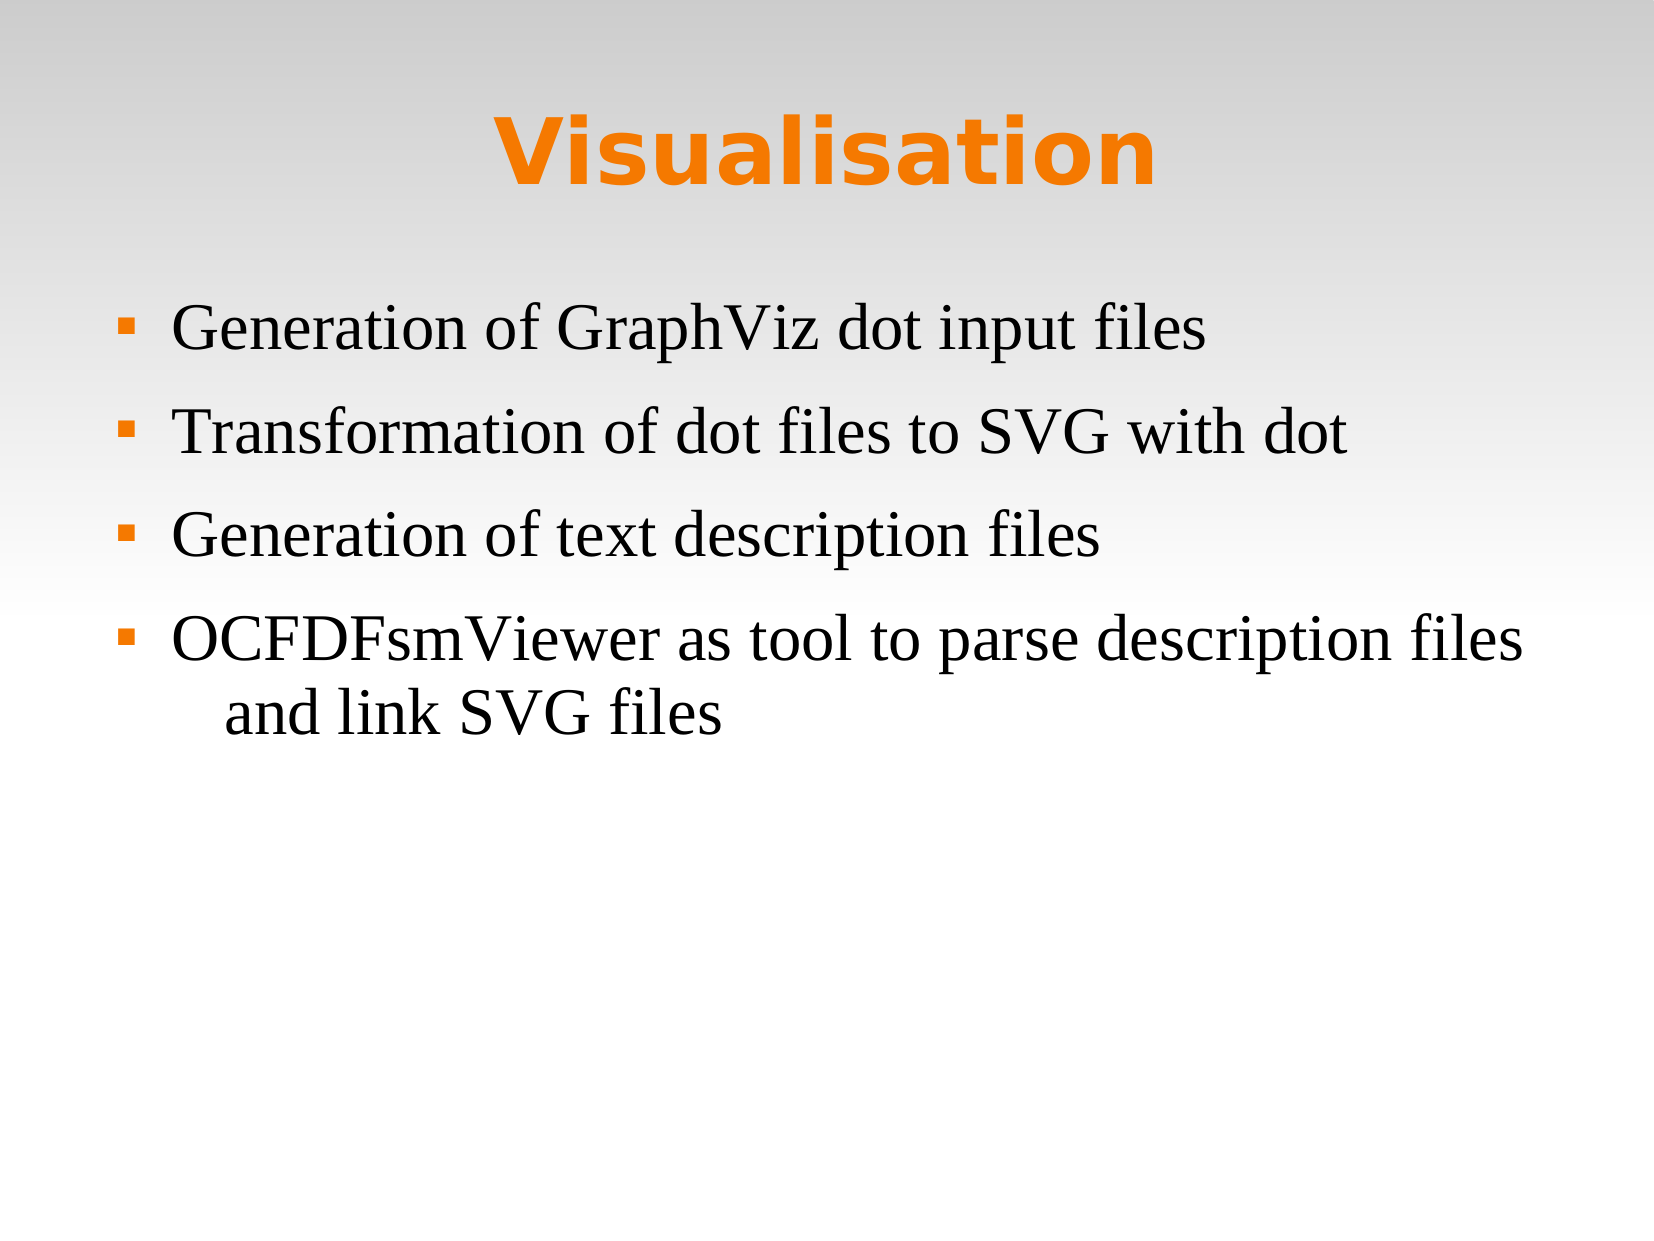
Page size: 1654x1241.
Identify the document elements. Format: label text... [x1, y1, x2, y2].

list Generation of GraphViz dot input files Transformation of dot files to SVG with dot Generation of text description files OCFDFsmViewer as tool to parse description files and link SVG files [82, 290, 1571, 1094]
title Visualisation [82, 56, 1571, 250]
